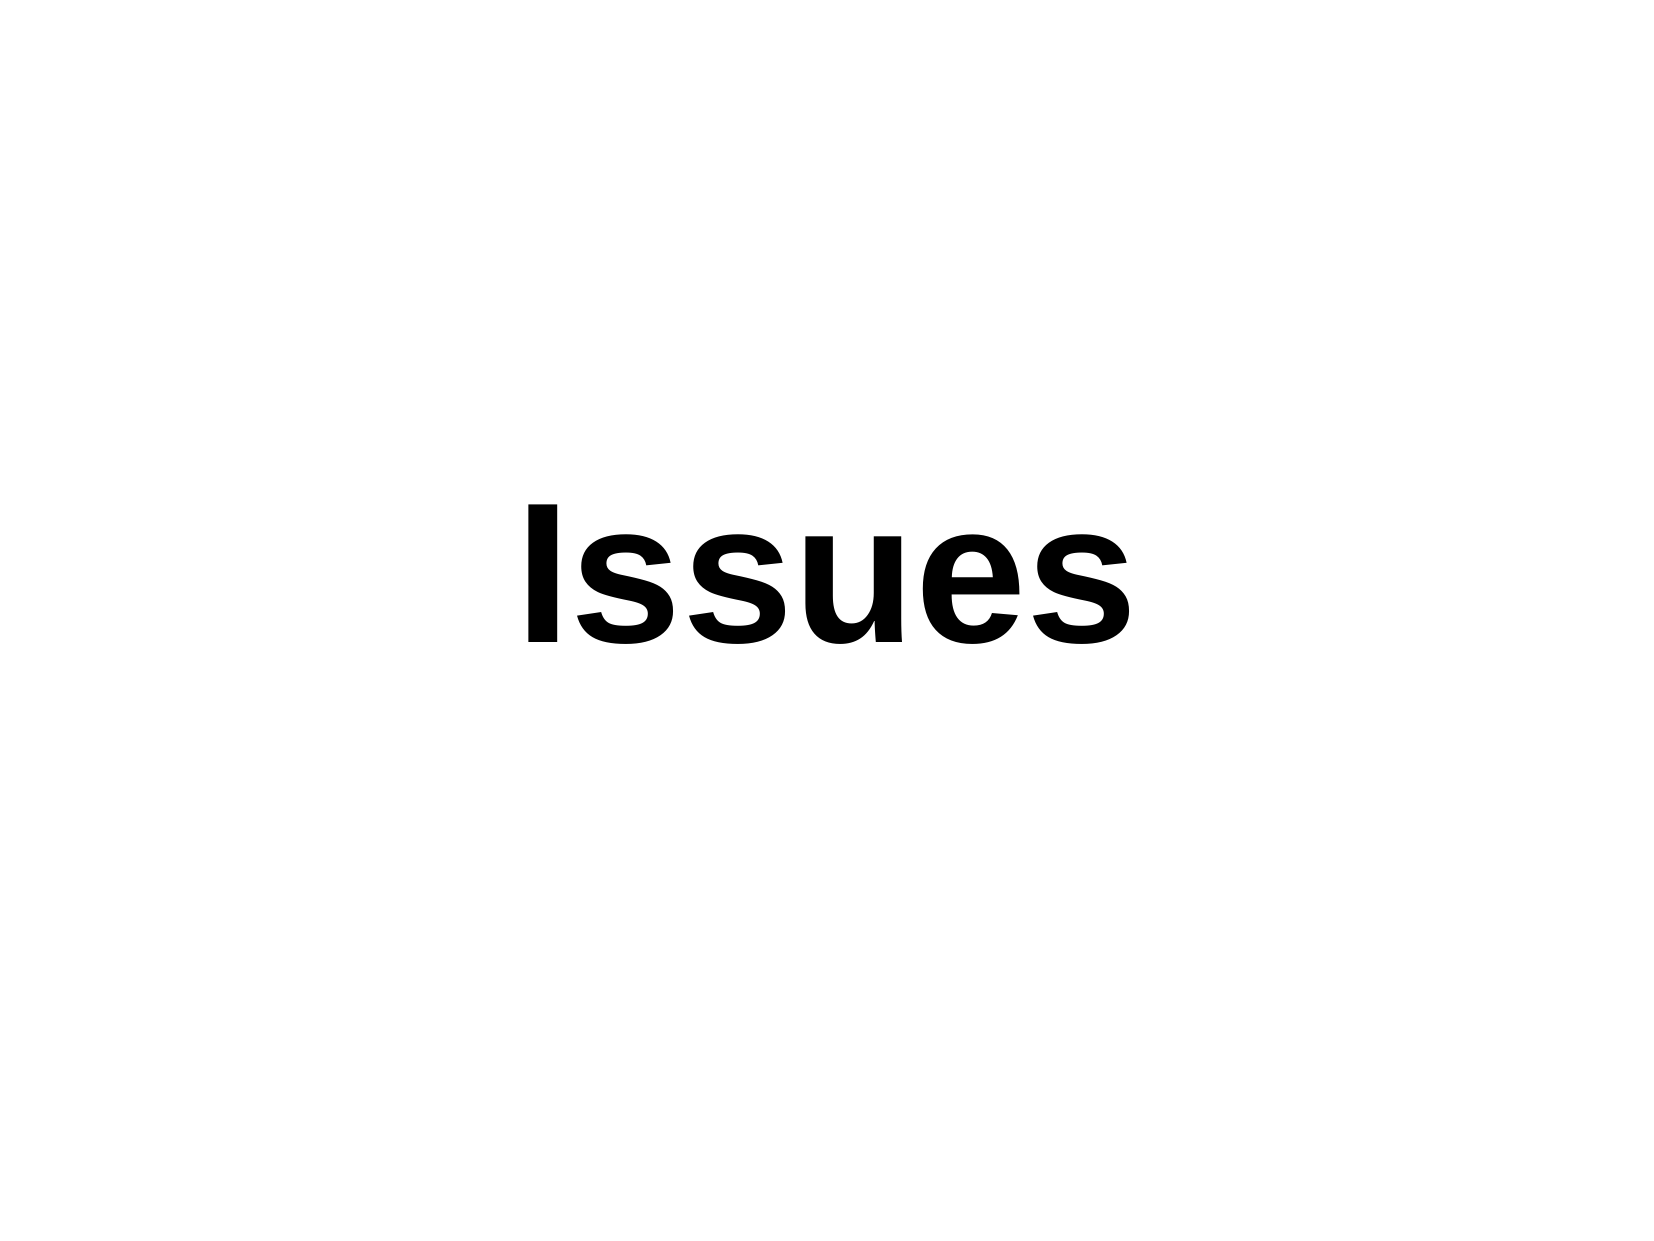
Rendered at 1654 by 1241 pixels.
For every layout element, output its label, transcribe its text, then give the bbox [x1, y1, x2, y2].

title Issues [82, 461, 1571, 686]
